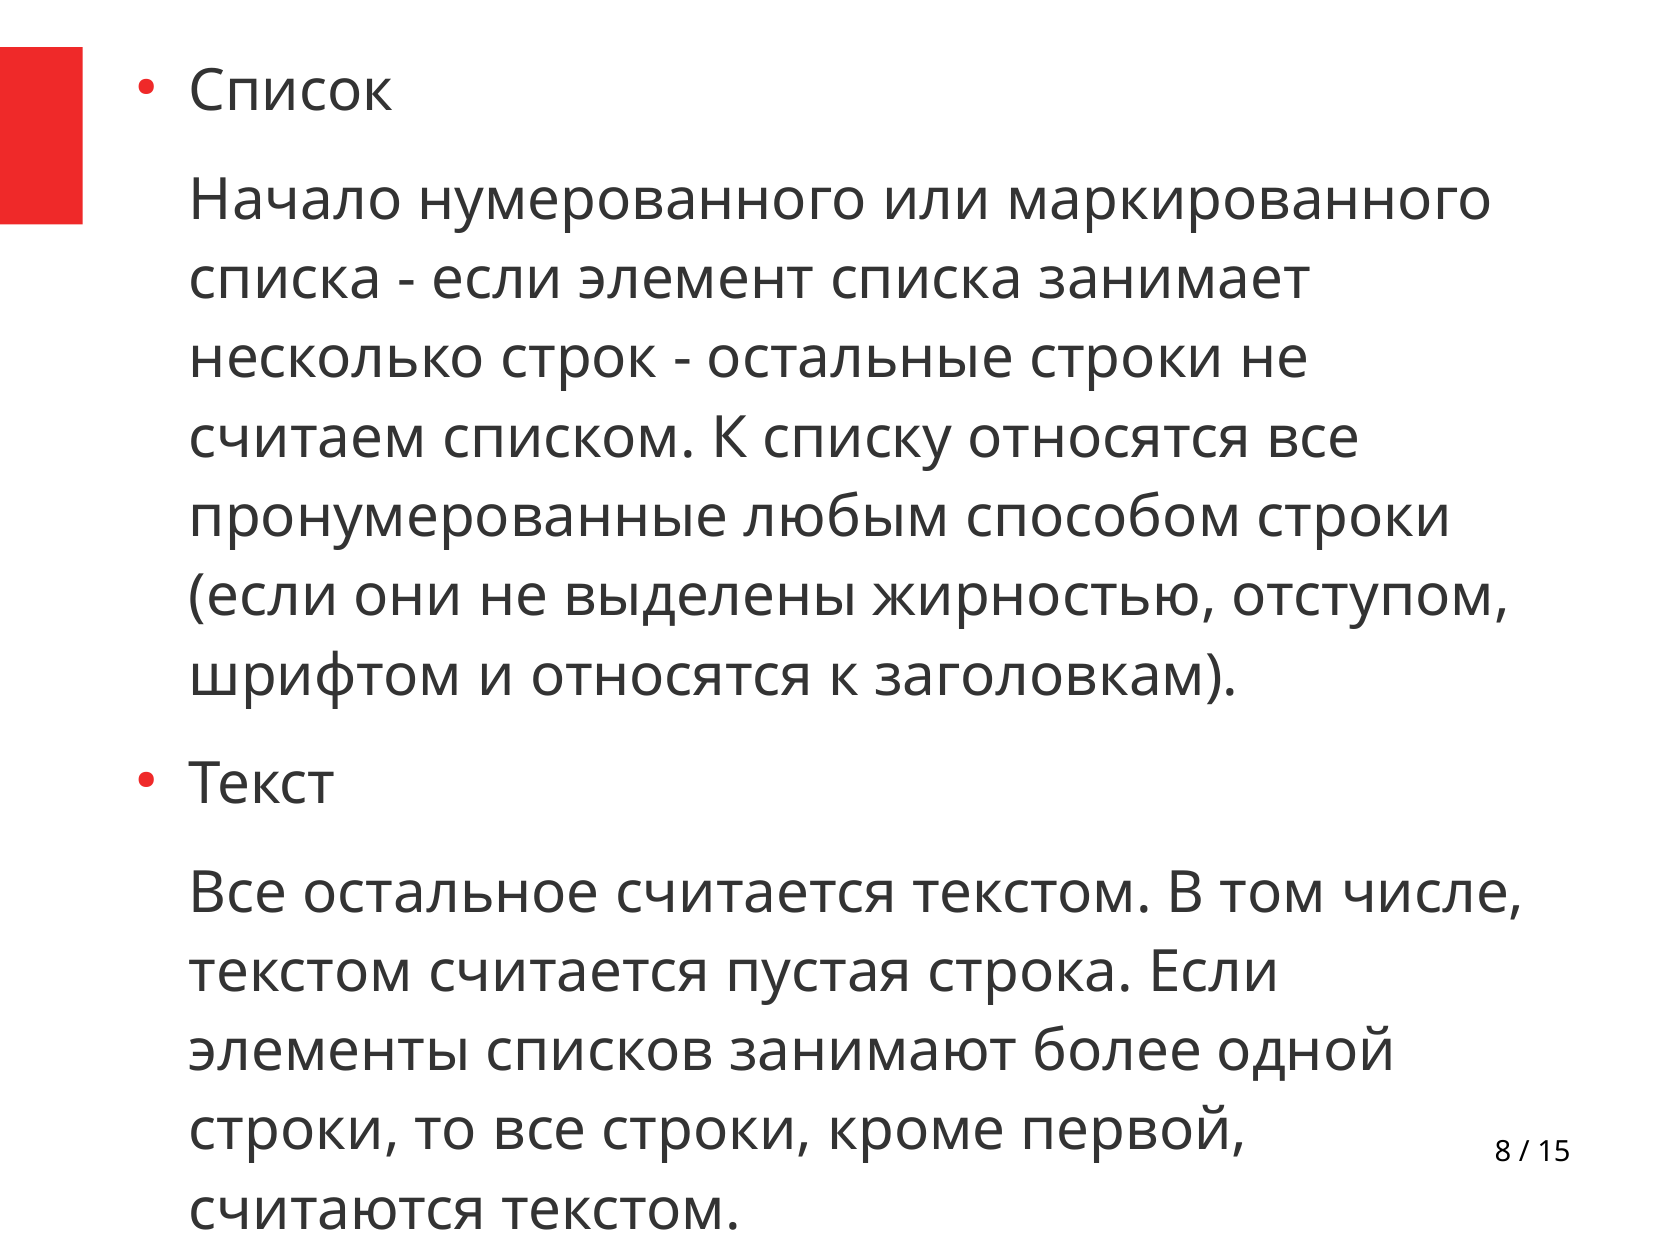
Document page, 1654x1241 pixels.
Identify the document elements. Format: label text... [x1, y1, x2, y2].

list Список Начало нумерованного или маркированного списка - если элемент списка занимает несколько строк - остальные строки не считаем списком. К списку относятся все пронумерованные любым способом строки (если они не выделены жирностью, отступом, шрифтом и относятся к заголовкам). Текст Все остальное считается текстом. В том числе, текстом считается пустая строка. Если элементы списков занимают более одной строки, то все строки, кроме первой, считаются текстом. [118, 48, 1536, 768]
